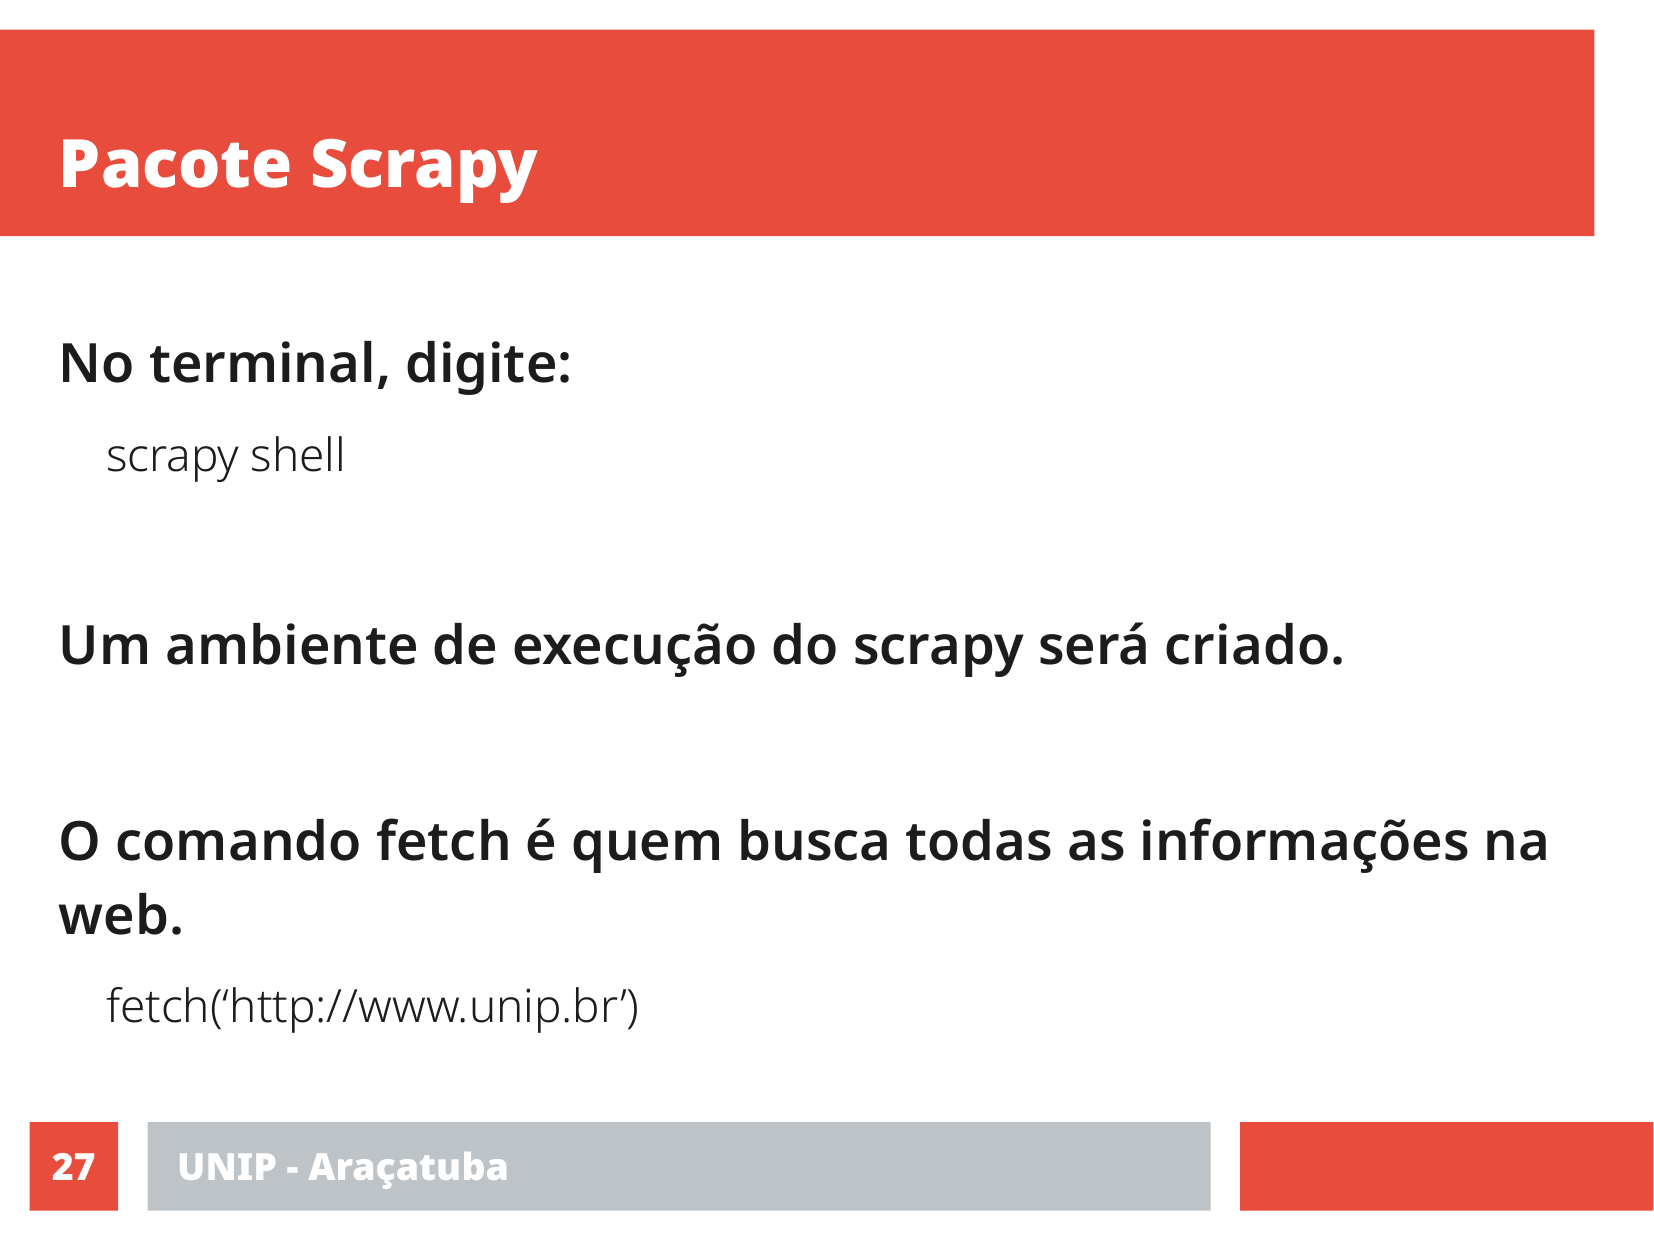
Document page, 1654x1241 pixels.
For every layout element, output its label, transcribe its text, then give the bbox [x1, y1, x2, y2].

title Pacote Scrapy [59, 59, 1595, 207]
list No terminal, digite: scrapy shell Um ambiente de execução do scrapy será criado. O comando fetch é quem busca todas as informações na web. fetch(‘http://www.unip.br’) [59, 324, 1565, 1093]
